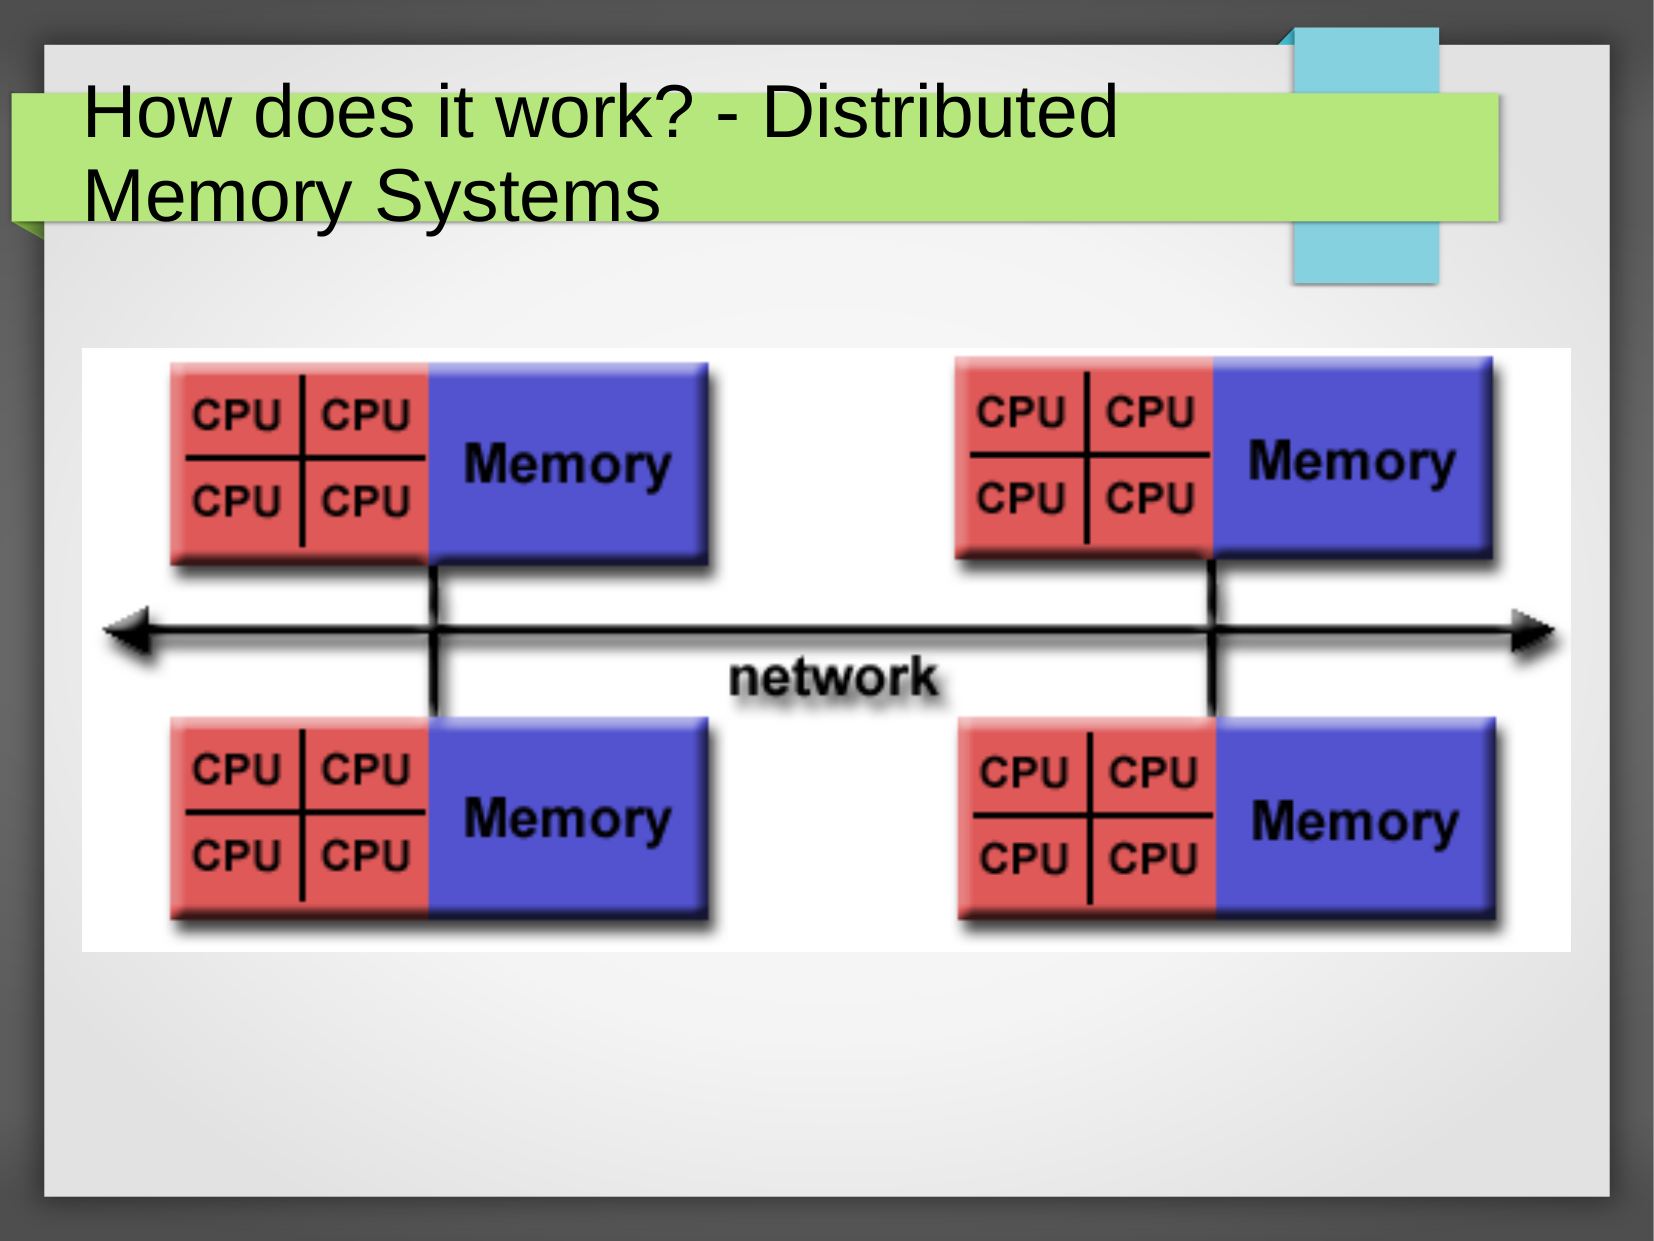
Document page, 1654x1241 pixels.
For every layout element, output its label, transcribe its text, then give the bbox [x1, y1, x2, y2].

title How does it work? - Distributed Memory Systems [82, 69, 1264, 238]
picture [0, 0, 1654, 1241]
